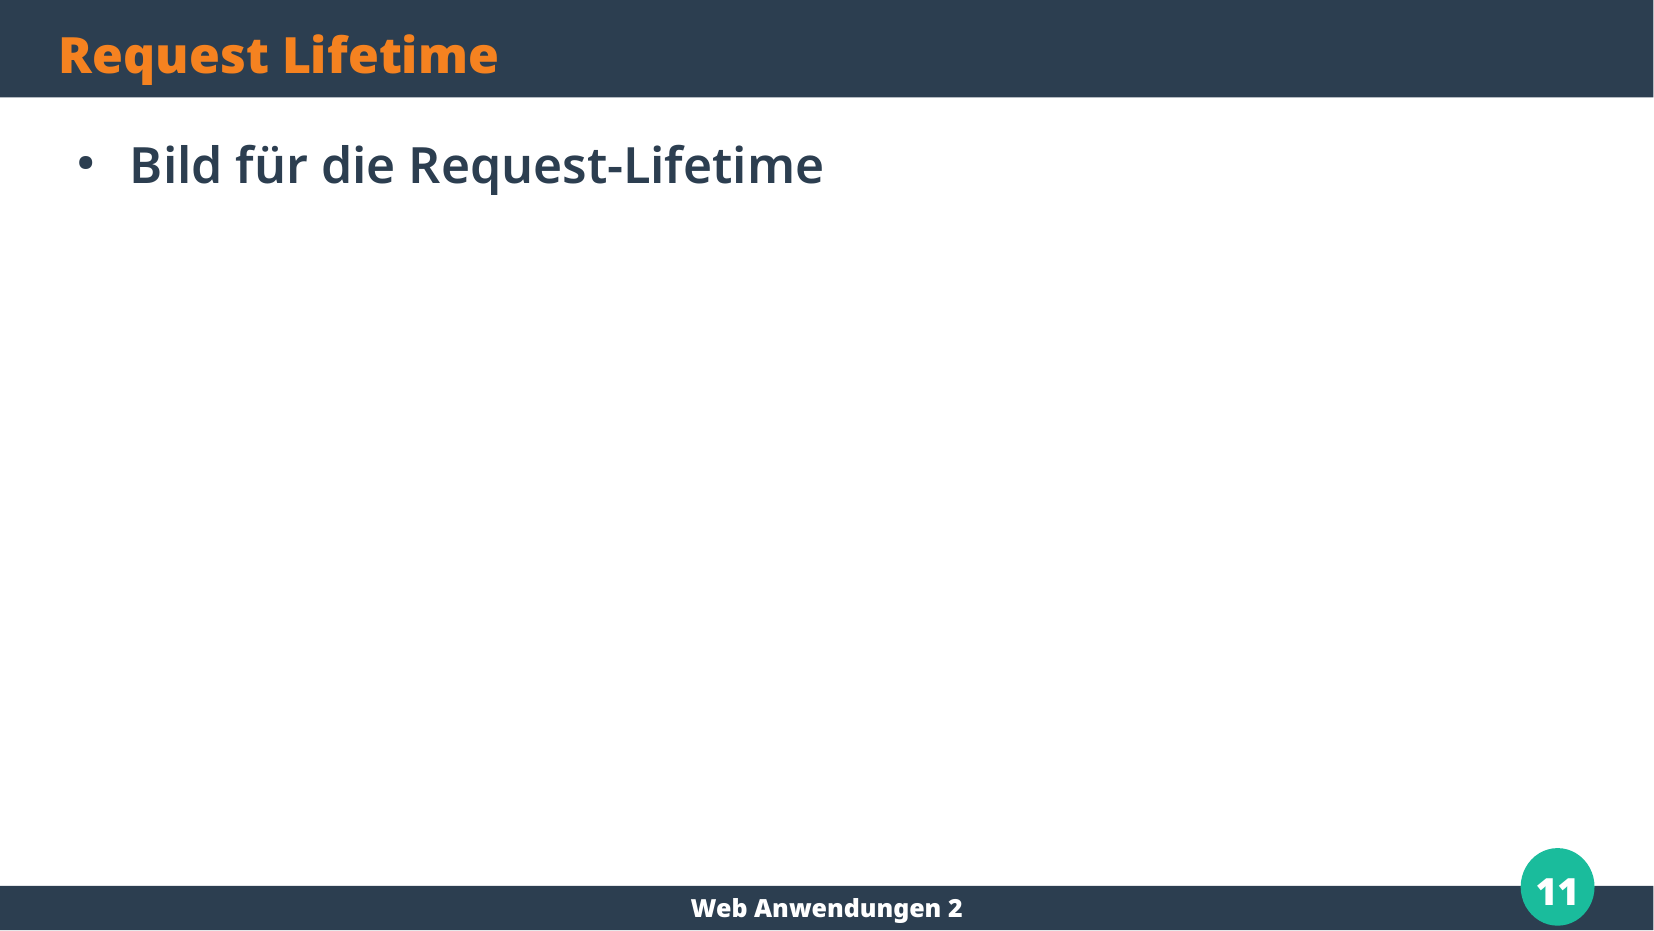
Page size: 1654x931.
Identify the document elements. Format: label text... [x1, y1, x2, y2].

title Request Lifetime [59, 8, 1595, 89]
list Bild für die Request-Lifetime [59, 129, 1595, 864]
